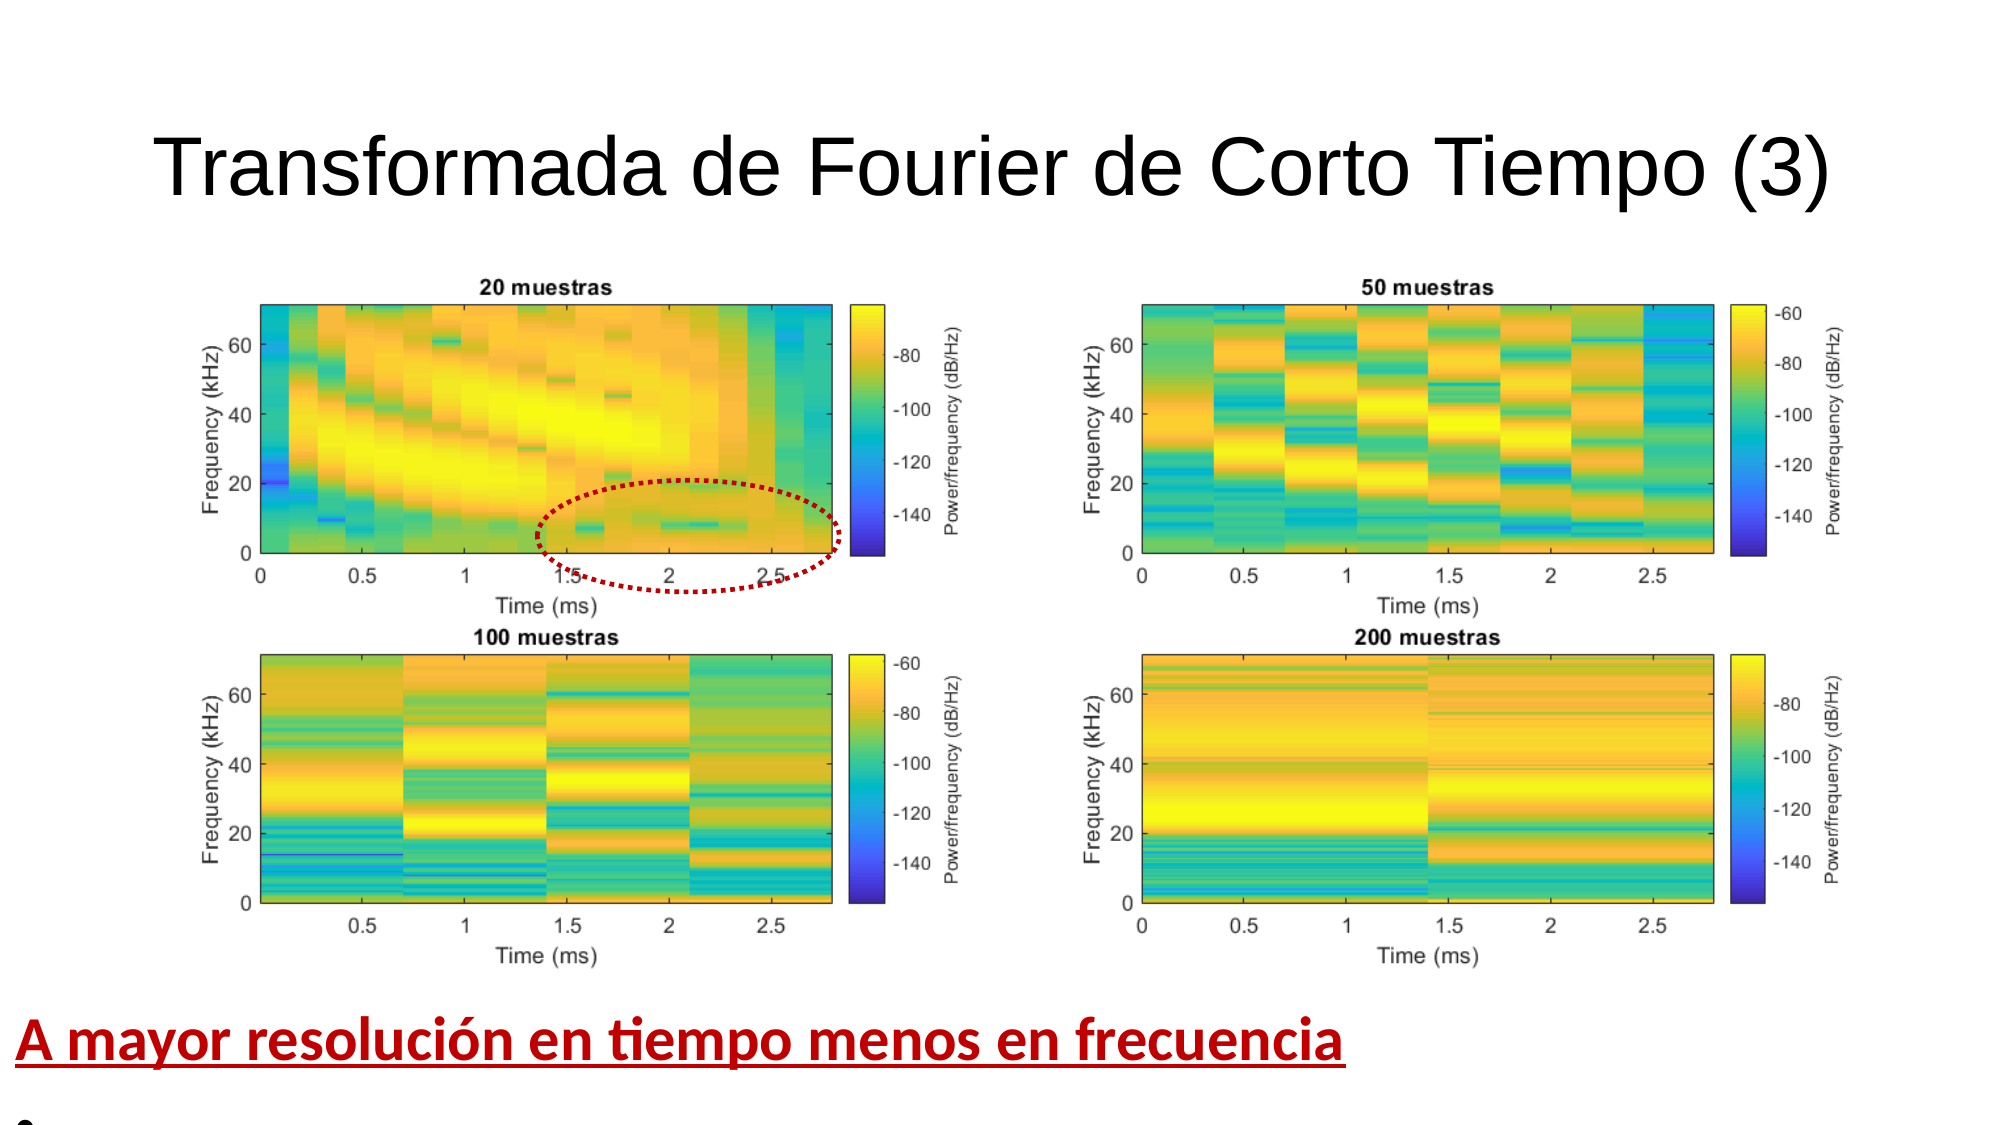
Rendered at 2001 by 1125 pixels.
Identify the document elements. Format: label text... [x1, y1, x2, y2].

picture [0, 249, 2000, 987]
list A mayor resolución en tiempo menos en frecuencia [0, 998, 2000, 1104]
title Transformada de Fourier de Corto Tiempo (3) [137, 59, 1863, 249]
